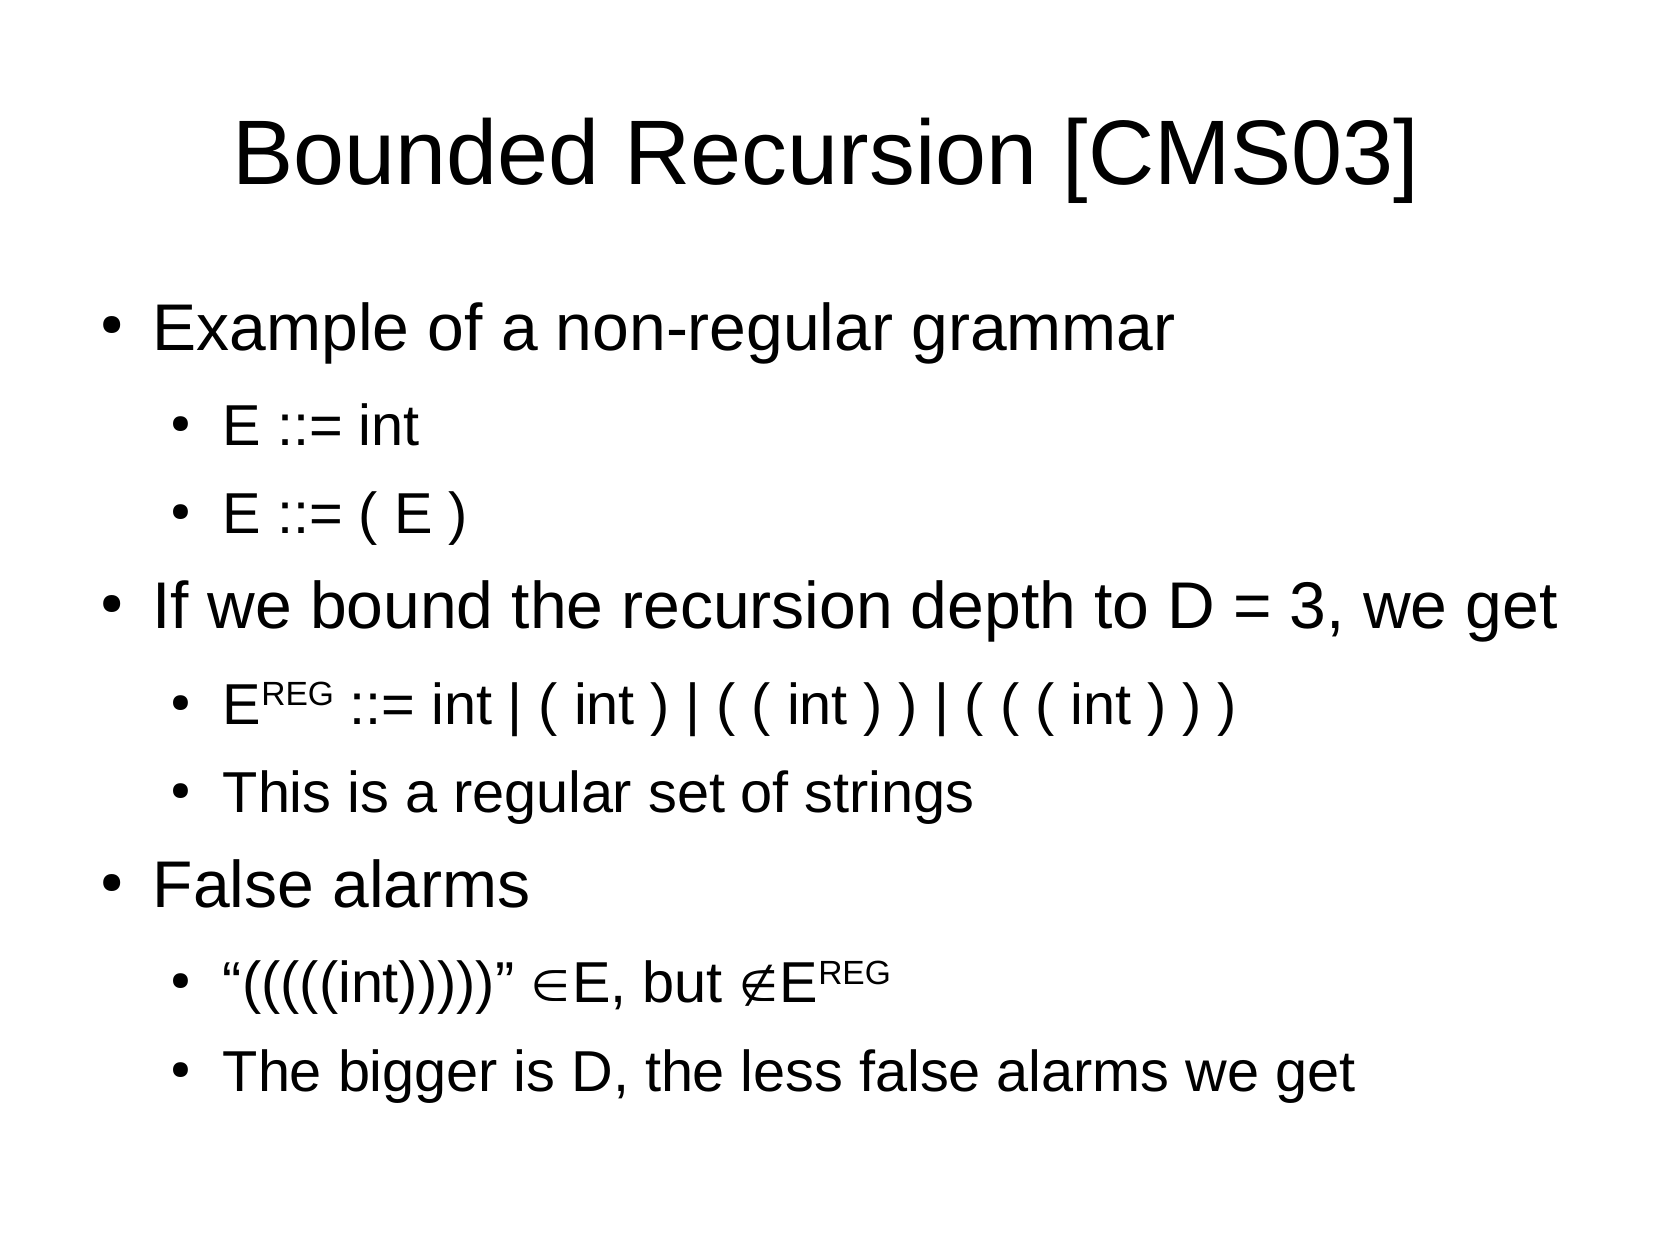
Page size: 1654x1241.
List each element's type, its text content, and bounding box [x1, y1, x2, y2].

title Bounded Recursion [CMS03] [82, 56, 1571, 250]
list Example of a non-regular grammar E ::= int E ::= ( E ) If we bound the recursion depth to D = 3, we get EREG ::= int | ( int ) | ( ( int ) ) | ( ( ( int ) ) ) This is a regular set of strings False alarms “(((((int)))))” E, but EREG The bigger is D, the less false alarms we get [82, 290, 1571, 1109]
